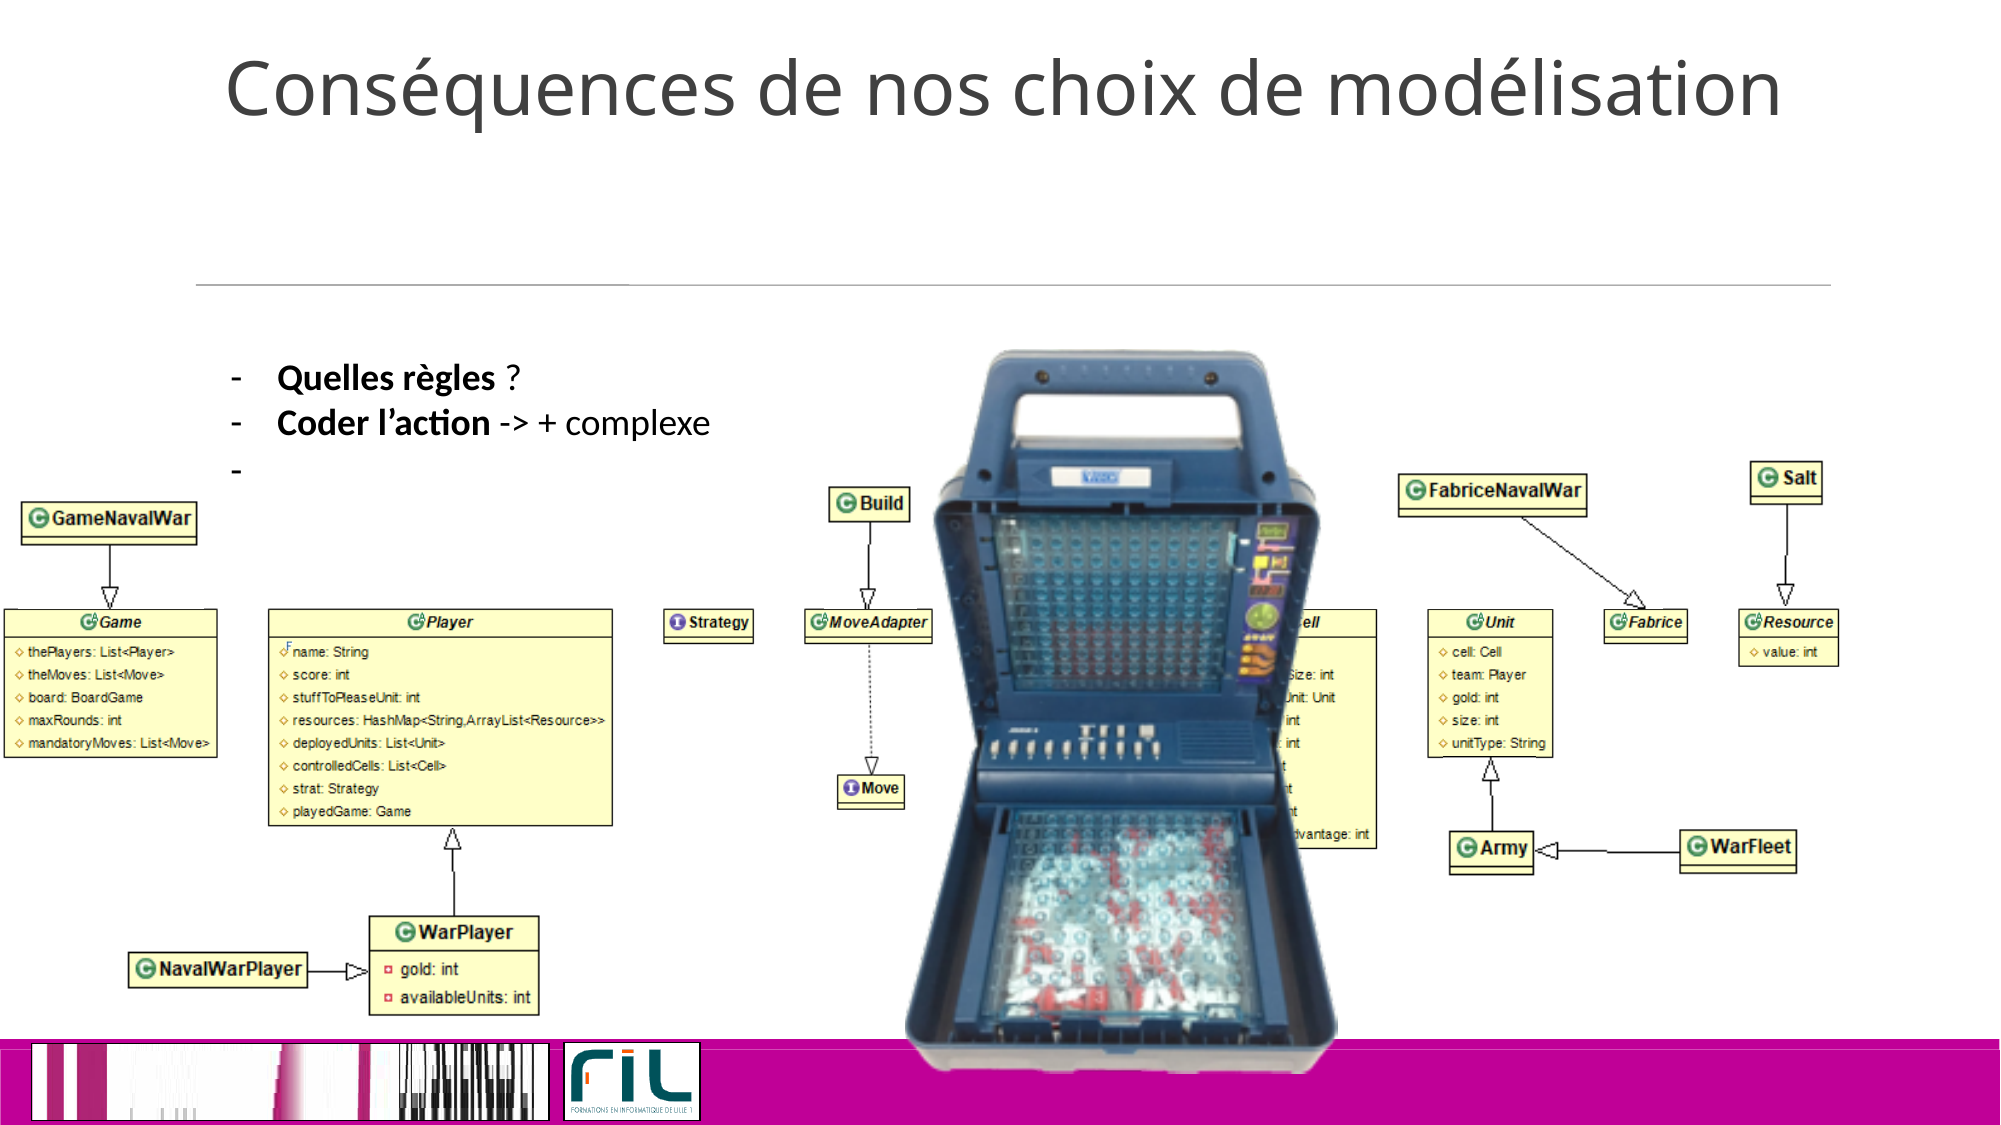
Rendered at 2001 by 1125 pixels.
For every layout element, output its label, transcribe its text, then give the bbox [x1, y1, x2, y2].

title Conséquences de nos choix de modélisation [180, 47, 1831, 286]
picture [0, 349, 1843, 1074]
picture [564, 1043, 699, 1120]
text_box Quelles règles ? Coder l’action -> + complexe [215, 345, 732, 497]
picture [32, 1044, 549, 1120]
